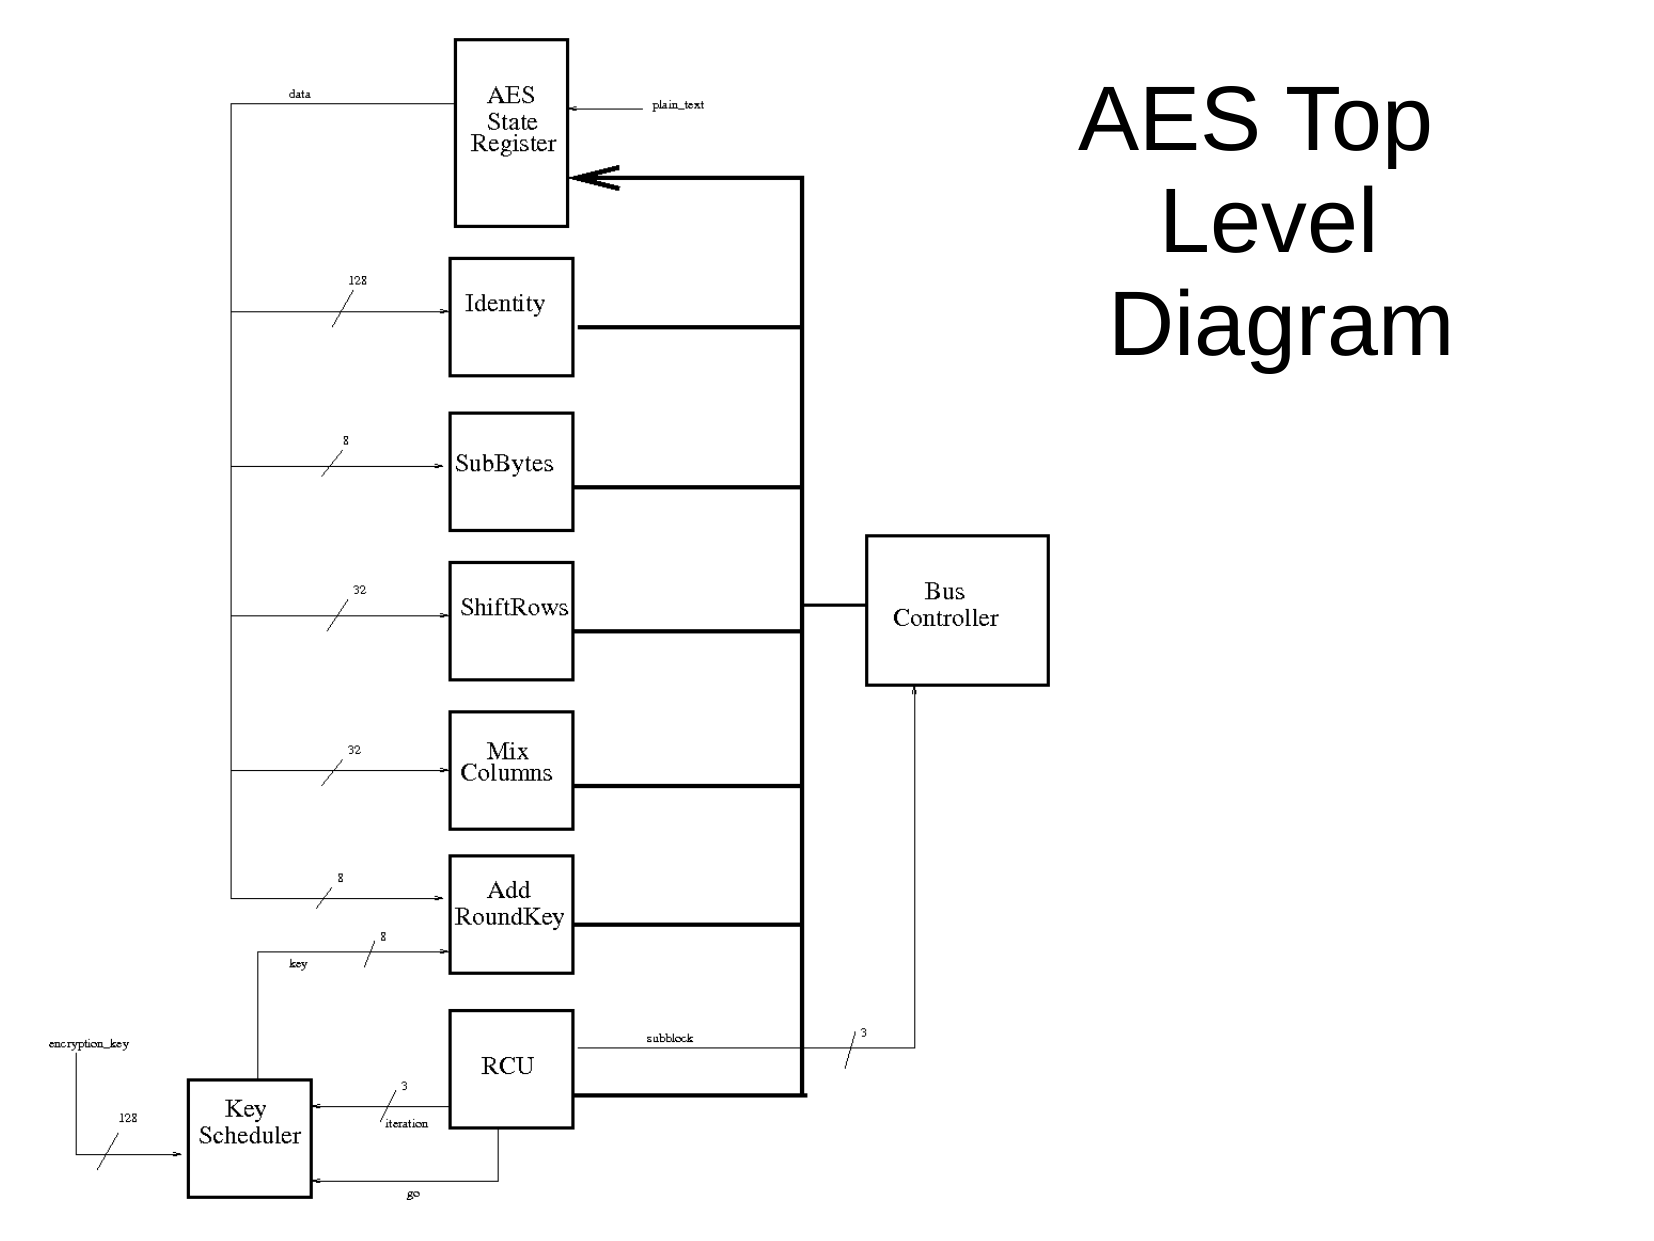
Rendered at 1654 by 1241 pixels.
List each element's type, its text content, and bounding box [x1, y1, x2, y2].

picture [49, 36, 1051, 1201]
title AES Top Level Diagram [1051, 67, 1654, 376]
